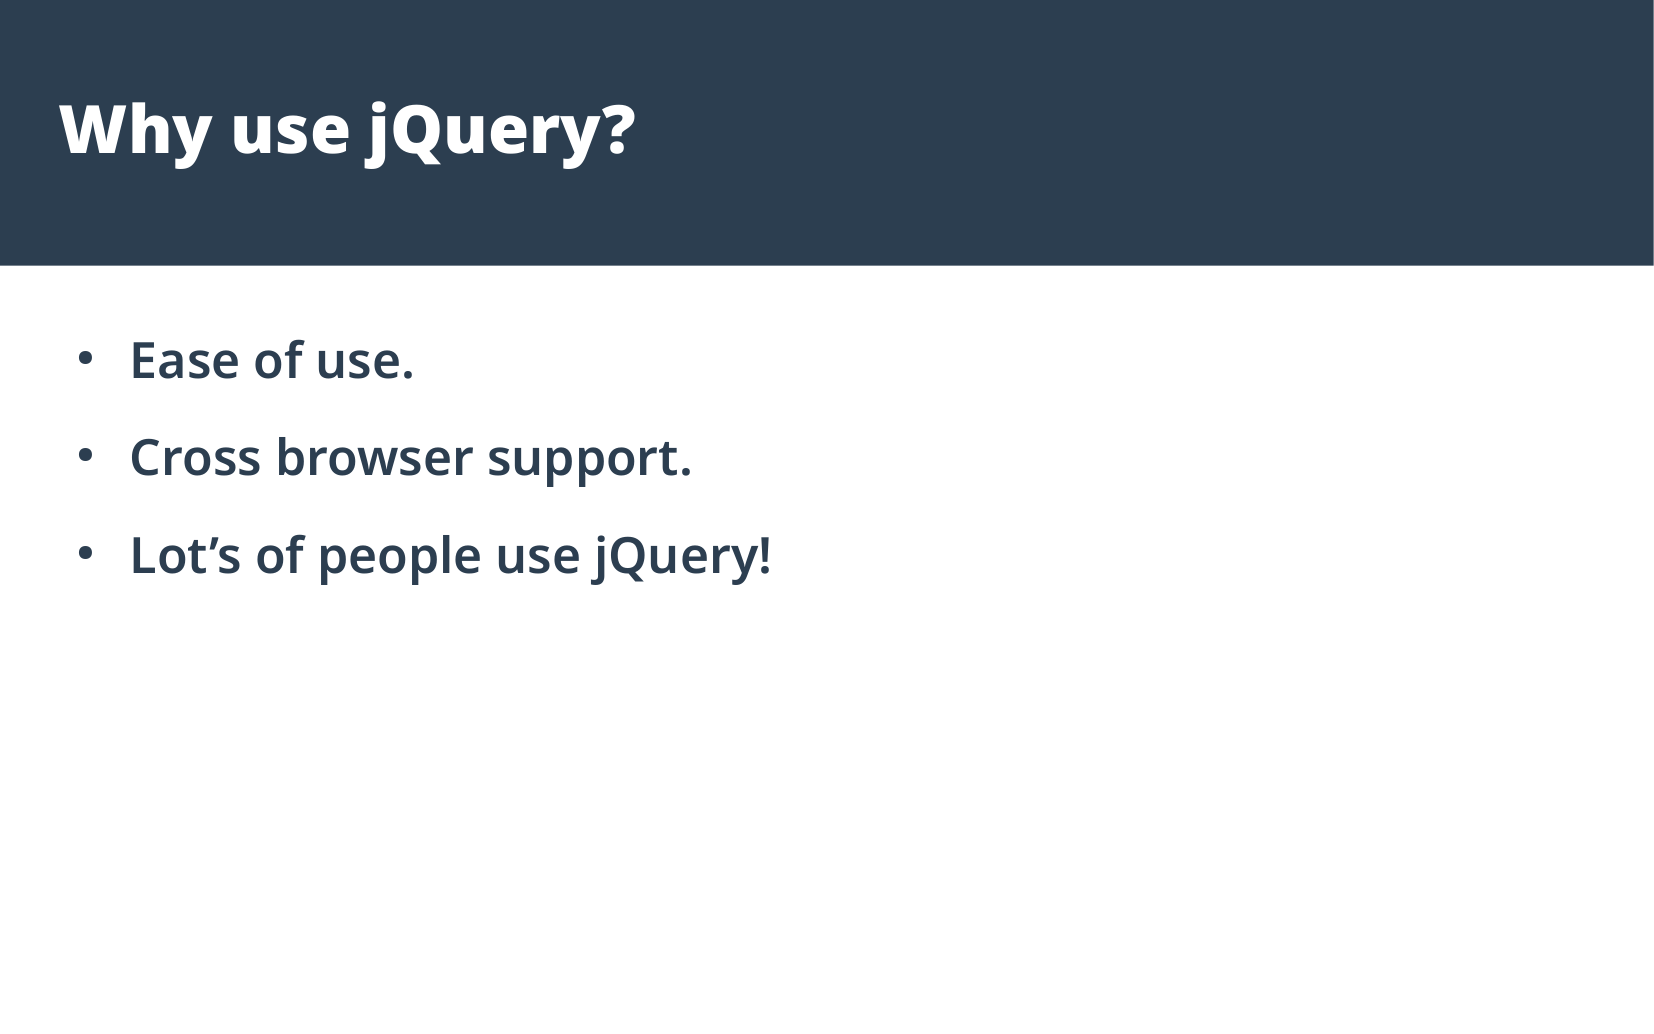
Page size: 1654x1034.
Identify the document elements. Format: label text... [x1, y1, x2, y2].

title Why use jQuery? [58, 49, 1595, 207]
list Ease of use. Cross browser support. Lot’s of people use jQuery! [58, 324, 1595, 1034]
